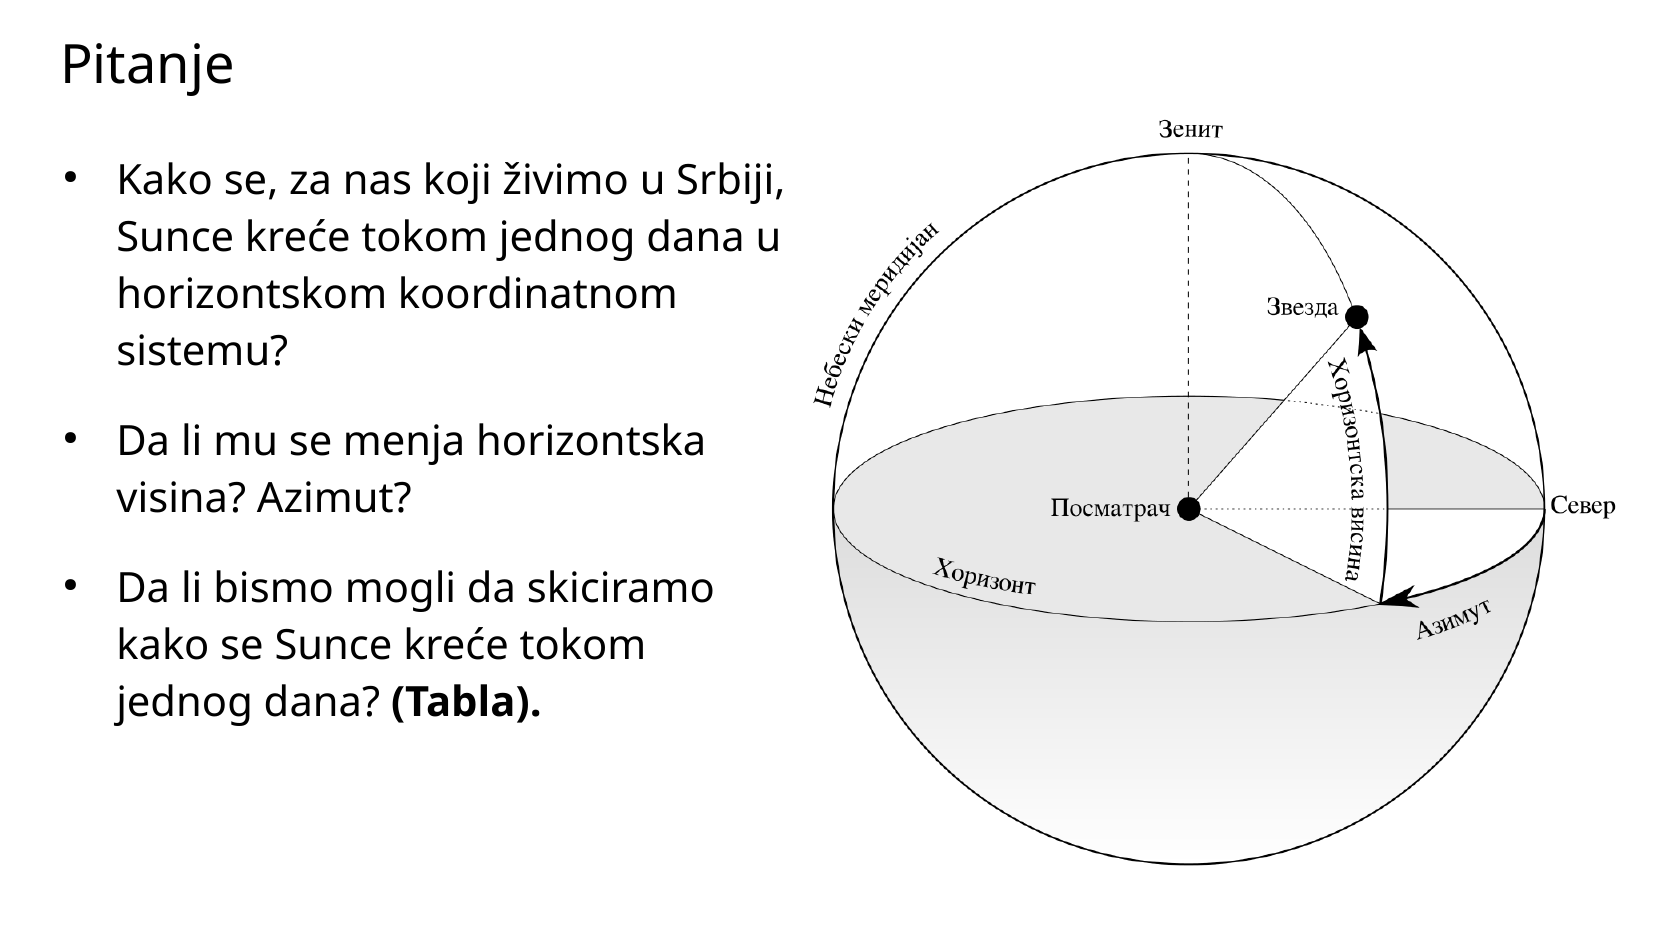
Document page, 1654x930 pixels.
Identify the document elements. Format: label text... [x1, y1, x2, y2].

list Kako se, za nas koji živimo u Srbiji, Sunce kreće tokom jednog dana u horizontskom koordinatnom sistemu? Da li mu se menja horizontska visina? Azimut? Da li bismo mogli da skiciramo kako se Sunce kreće tokom jednog dana? (Tabla). [45, 149, 776, 880]
title Pitanje [59, 13, 1648, 113]
picture [776, 82, 1651, 901]
